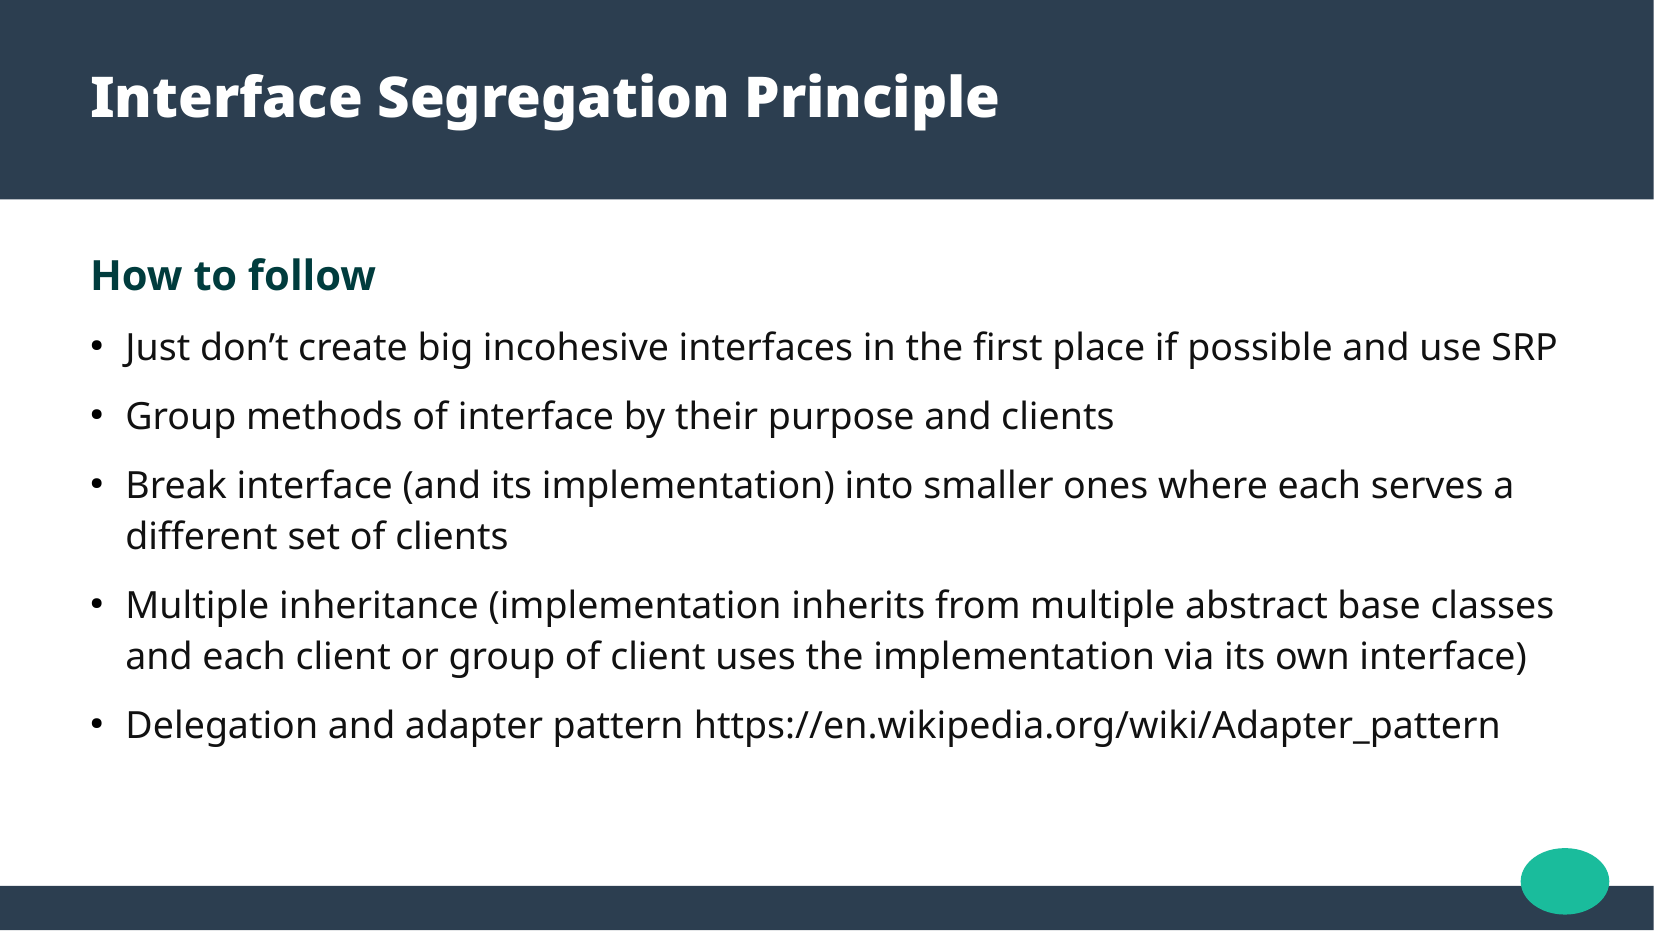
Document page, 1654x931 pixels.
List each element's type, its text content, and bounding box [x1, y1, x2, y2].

subtitle How to follow Just don’t create big incohesive interfaces in the first place if possible and use SRP Group methods of interface by their purpose and clients Break interface (and its implementation) into smaller ones where each serves a different set of clients Multiple inheritance (implementation inherits from multiple abstract base classes and each client or group of client uses the implementation via its own interface) Delegation and adapter pattern https://en.wikipedia.org/wiki/Adapter_pattern [90, 245, 1598, 750]
title Interface Segregation Principle [90, 37, 1595, 155]
